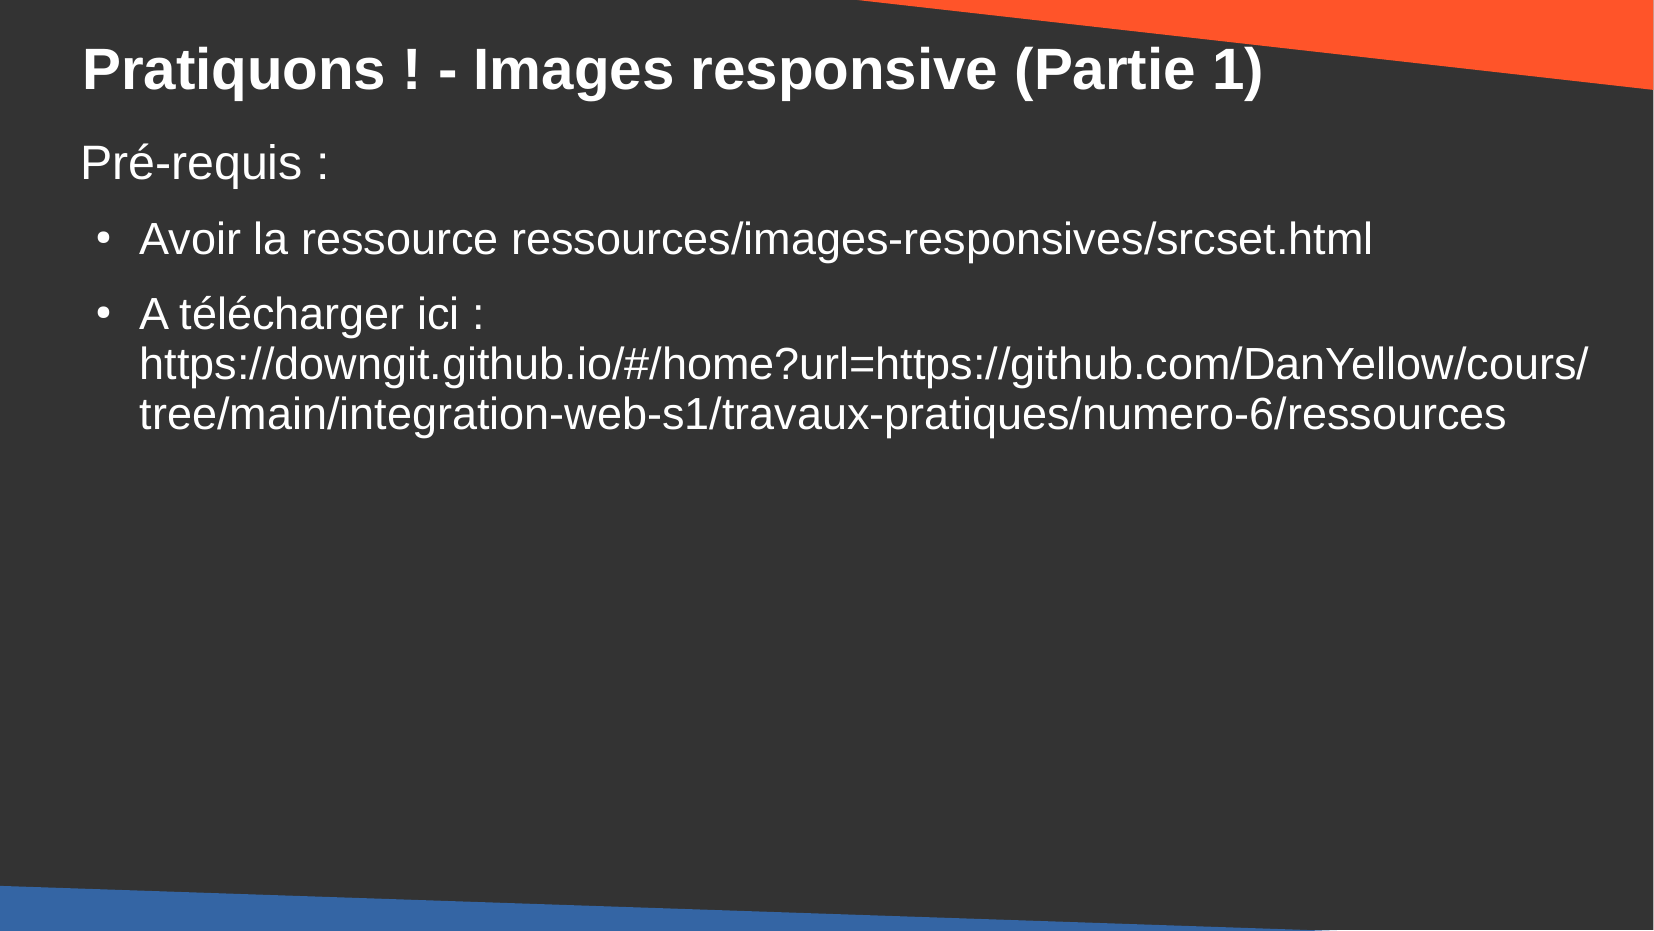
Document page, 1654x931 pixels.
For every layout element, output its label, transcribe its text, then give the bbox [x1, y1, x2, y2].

list Pré-requis : Avoir la ressource ressources/images-responsives/srcset.html A télécharger ici : https://downgit.github.io/#/home?url=https://github.com/DanYellow/cours/tree/main/integration-web-s1/travaux-pratiques/numero-6/ressources [80, 135, 1620, 473]
title Pratiquons ! - Images responsive (Partie 1) [82, 37, 1571, 114]
text_box [857, 0, 1654, 90]
text_box [0, 885, 1337, 931]
